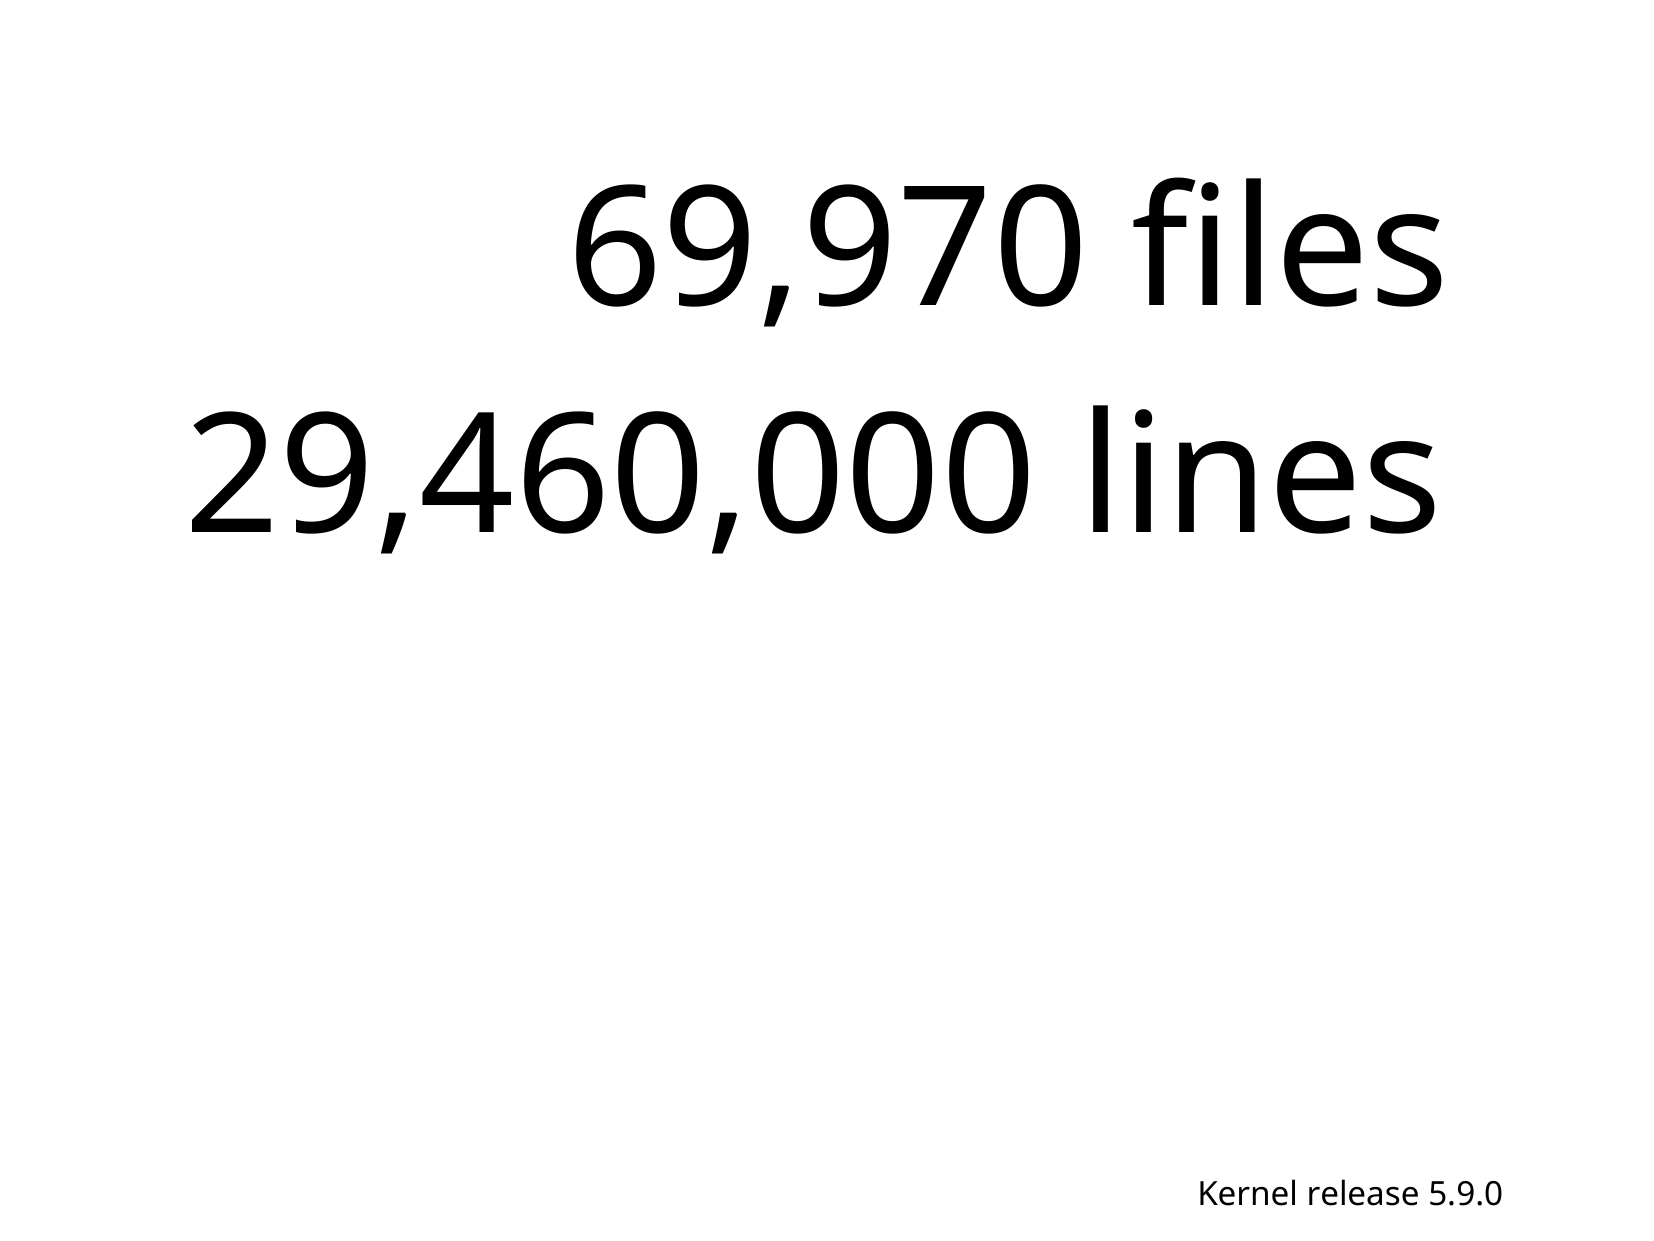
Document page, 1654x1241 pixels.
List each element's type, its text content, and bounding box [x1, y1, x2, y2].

text_box Kernel release 5.9.0 [1182, 1162, 1544, 1236]
text_box 69,970 files 29,460,000 lines [163, 120, 1535, 674]
